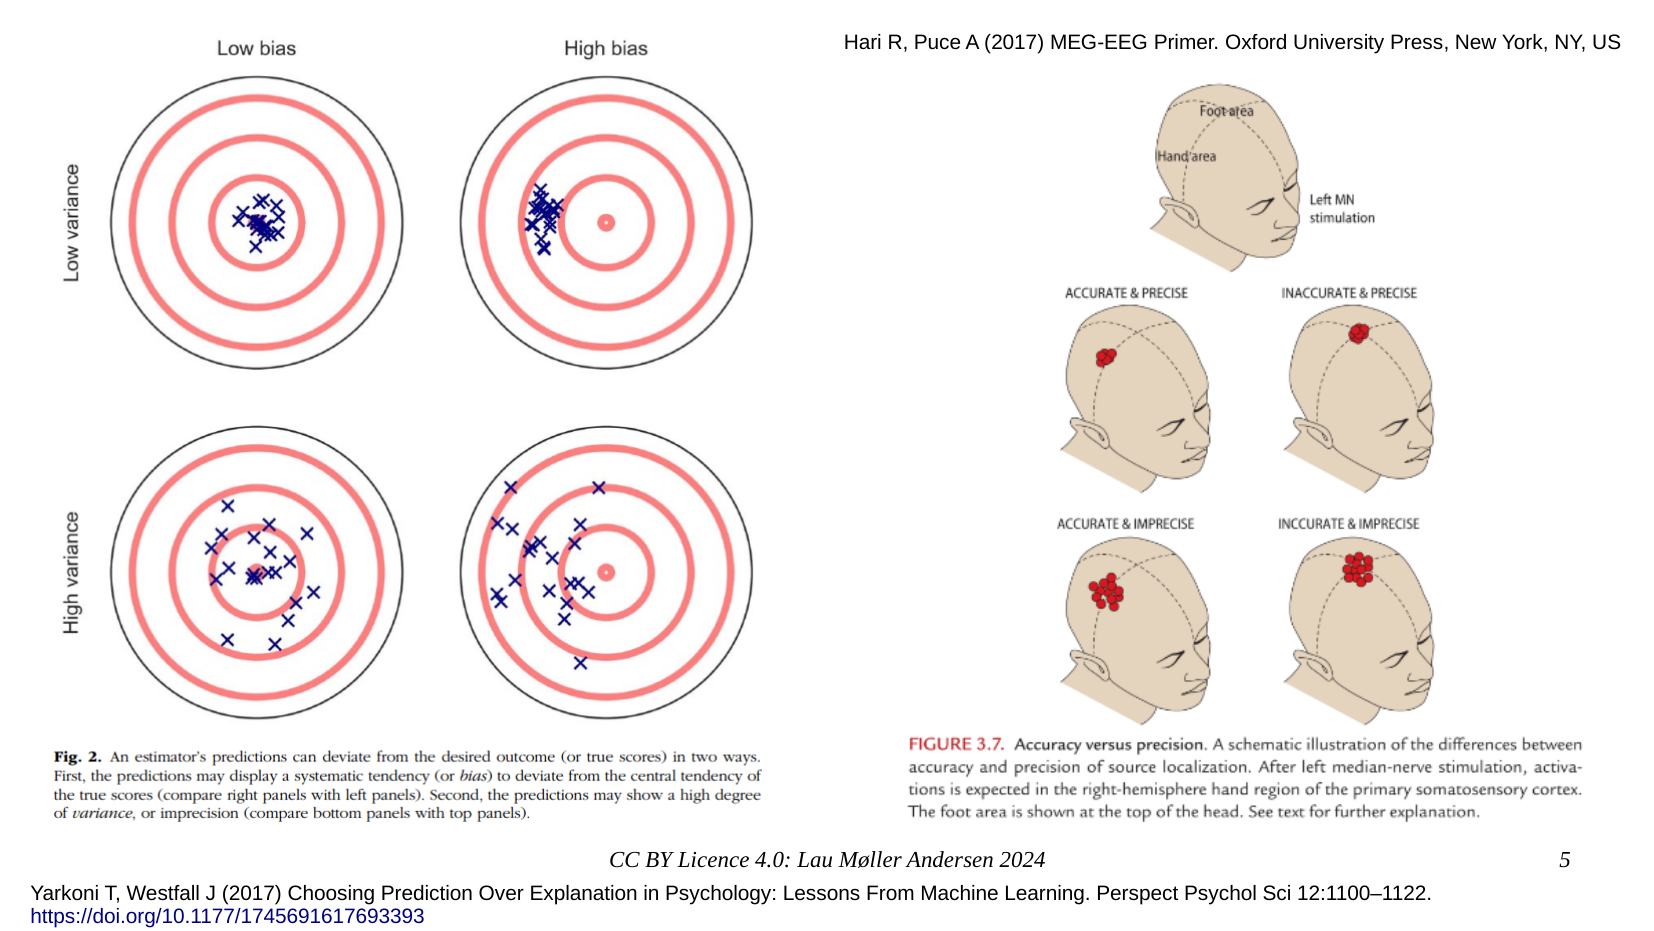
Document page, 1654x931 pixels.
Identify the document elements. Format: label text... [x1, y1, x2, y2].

picture [12, 11, 827, 848]
text_box Yarkoni T, Westfall J (2017) Choosing Prediction Over Explanation in Psychology: Lessons From Machine Learning. Perspect Psychol Sci 12:1100–1122. https://doi.org/10.1177/1745691617693393 [15, 874, 1453, 931]
picture [862, 62, 1606, 836]
text_box Hari R, Puce A (2017) MEG-EEG Primer. Oxford University Press, New York, NY, US [829, 23, 1642, 62]
